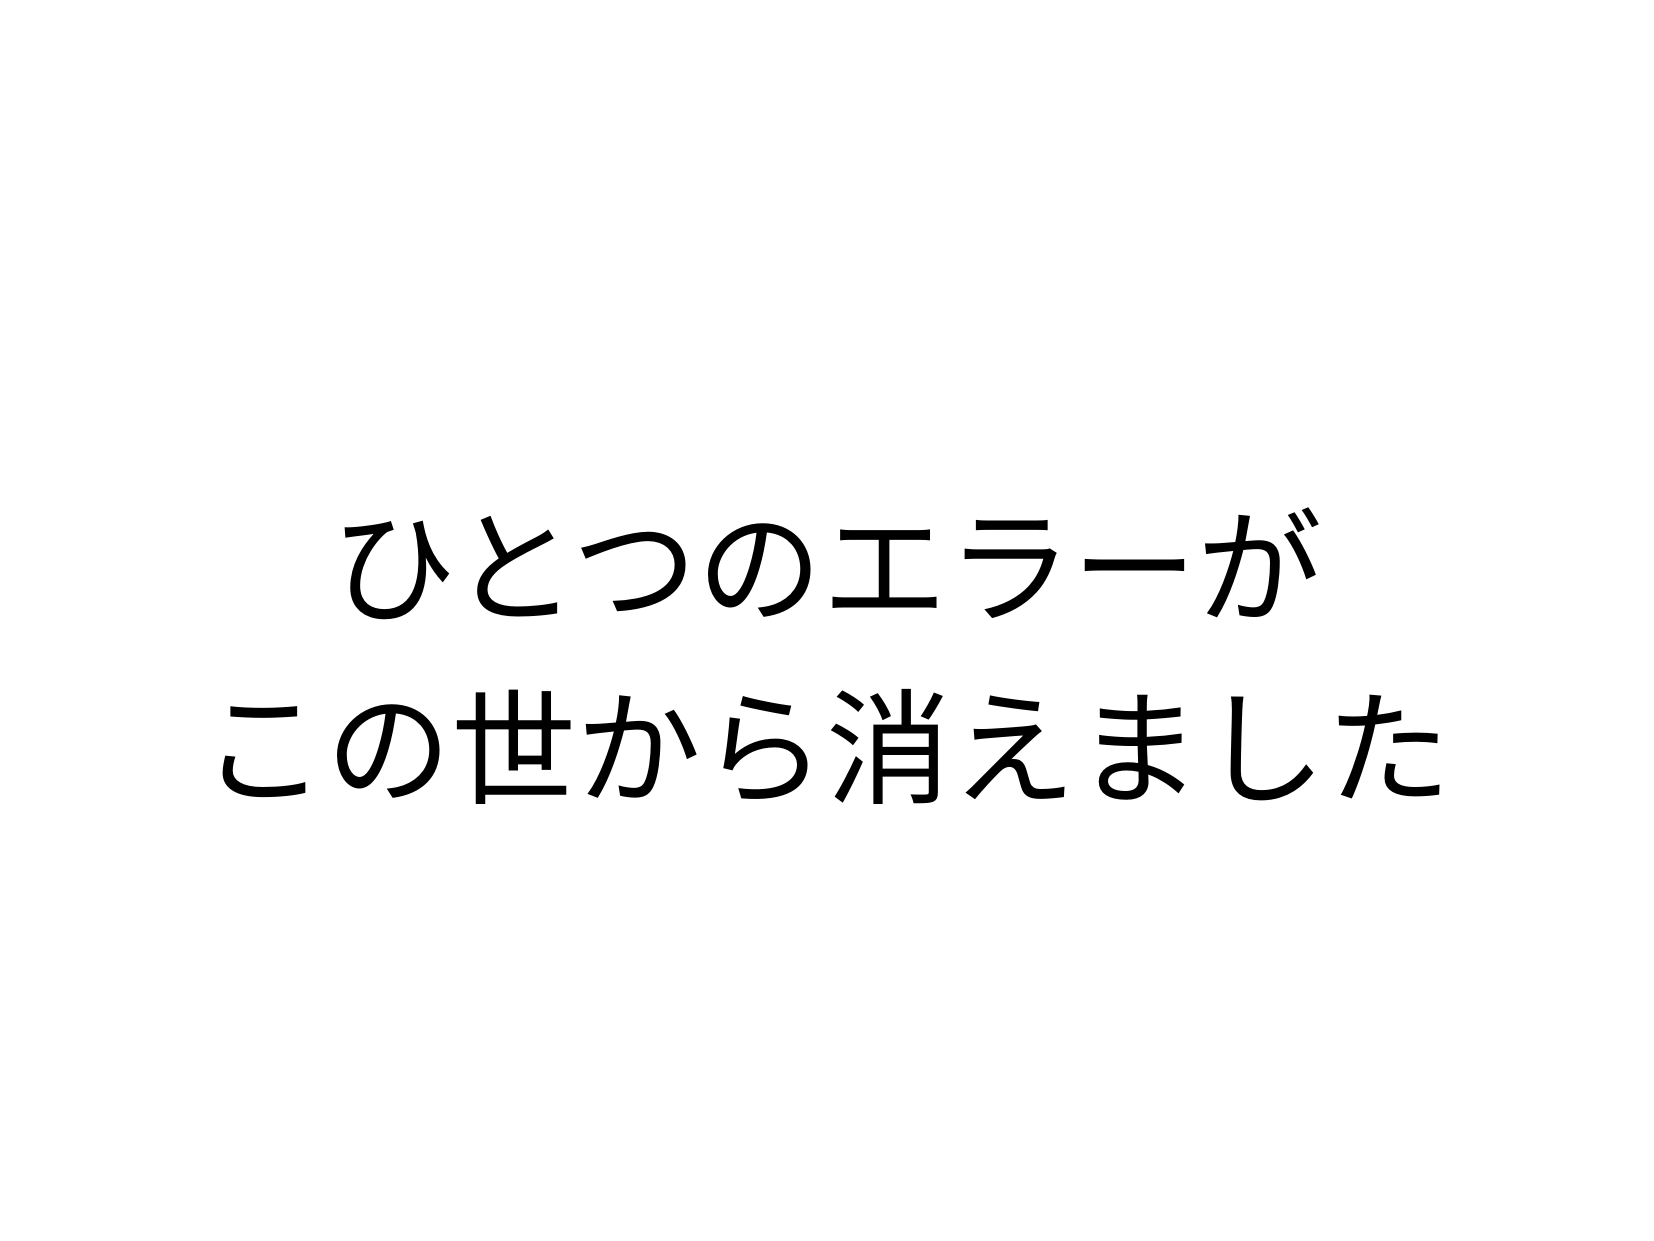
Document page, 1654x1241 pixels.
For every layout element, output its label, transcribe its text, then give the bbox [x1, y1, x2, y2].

subtitle ひとつのエラーが この世から消えました [82, 290, 1571, 1010]
